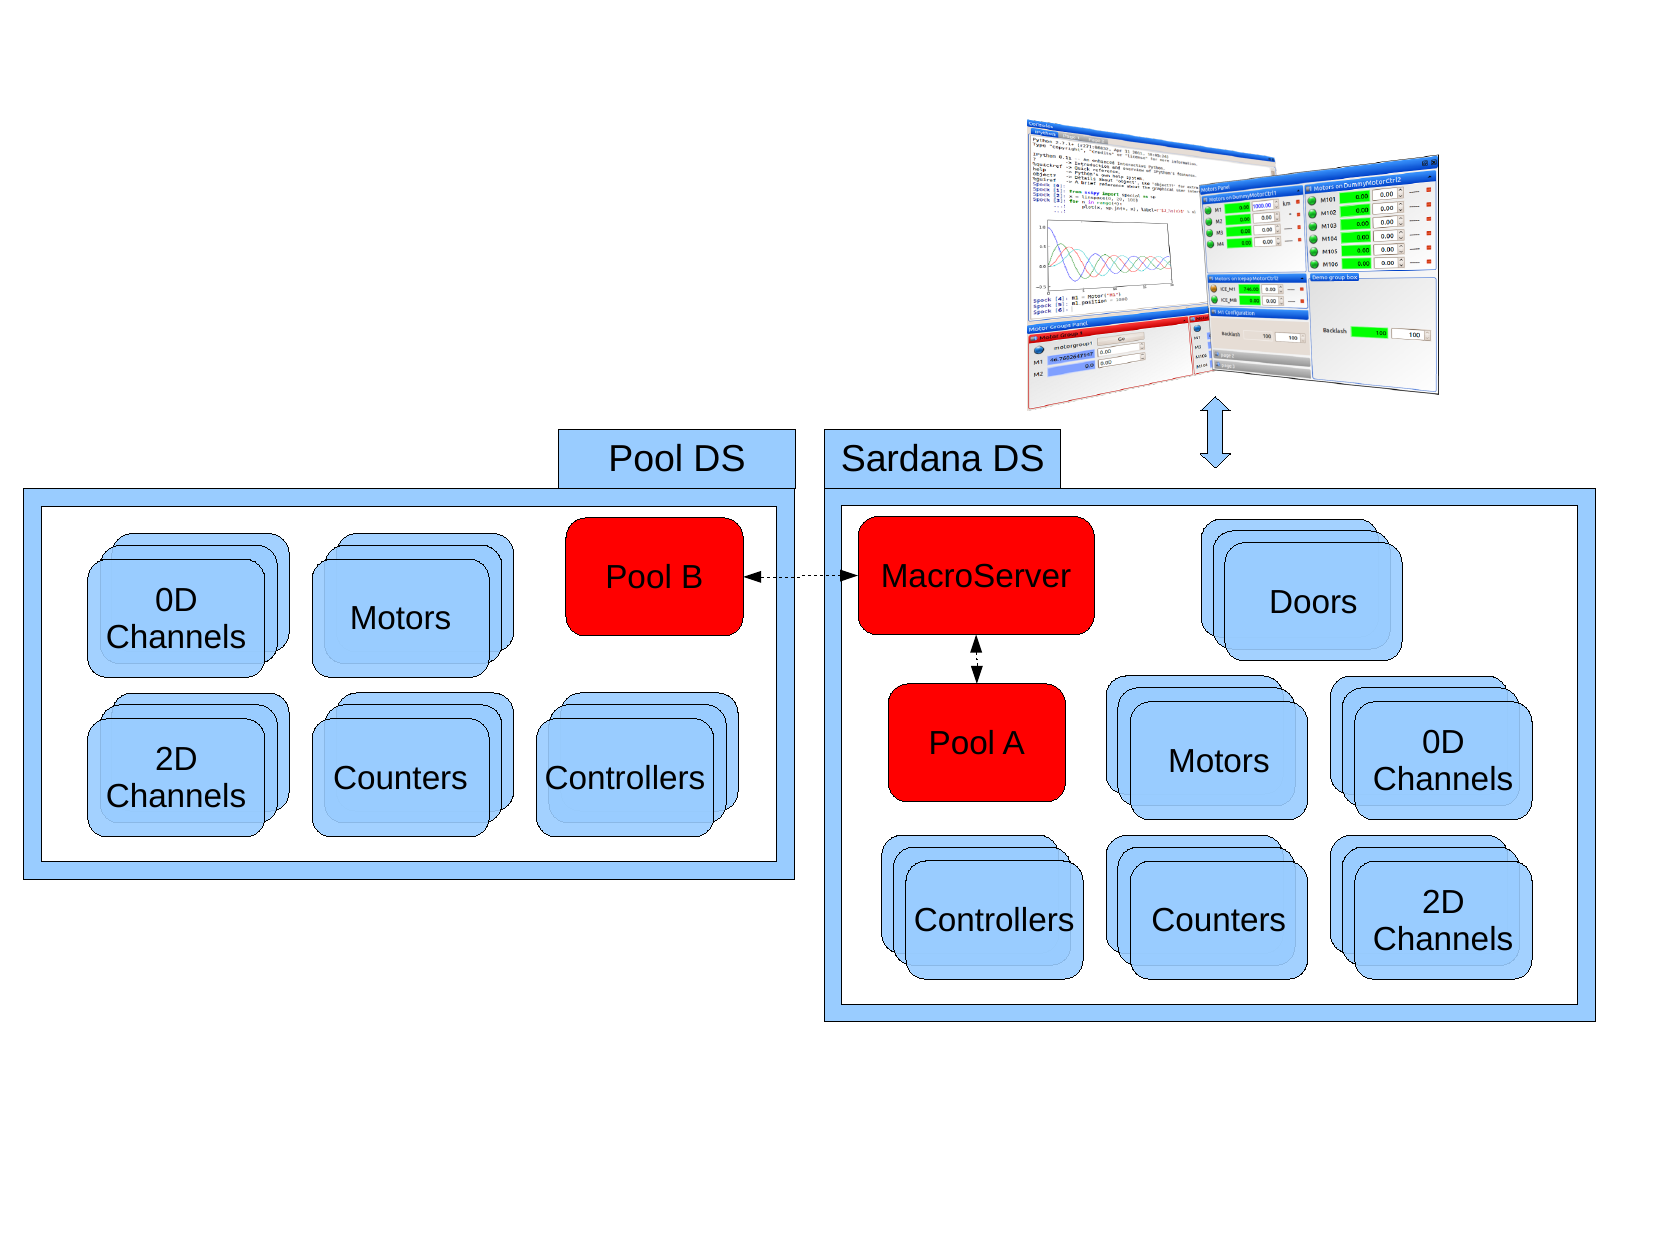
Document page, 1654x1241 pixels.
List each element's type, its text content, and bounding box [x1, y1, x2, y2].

text_box 2D Channels [87, 718, 265, 837]
text_box Pool A [888, 683, 1066, 802]
text_box Counters [1130, 861, 1308, 980]
text_box Motors [1130, 701, 1308, 820]
text_box Doors [1224, 542, 1403, 661]
text_box Controllers [905, 860, 1084, 980]
text_box [824, 488, 1596, 1022]
text_box 2D Channels [1354, 861, 1533, 980]
text_box Sardana DS [824, 429, 1061, 489]
text_box 0D Channels [87, 559, 265, 678]
text_box Motors [312, 559, 490, 678]
text_box [23, 488, 795, 880]
text_box Pool DS [558, 429, 796, 489]
text_box Counters [312, 718, 490, 837]
picture [999, 119, 1439, 411]
text_box Pool B [565, 517, 744, 636]
text_box 0D Channels [1354, 701, 1533, 820]
text_box MacroServer [858, 516, 1095, 635]
text_box [1200, 411, 1231, 468]
text_box Controllers [536, 718, 714, 837]
